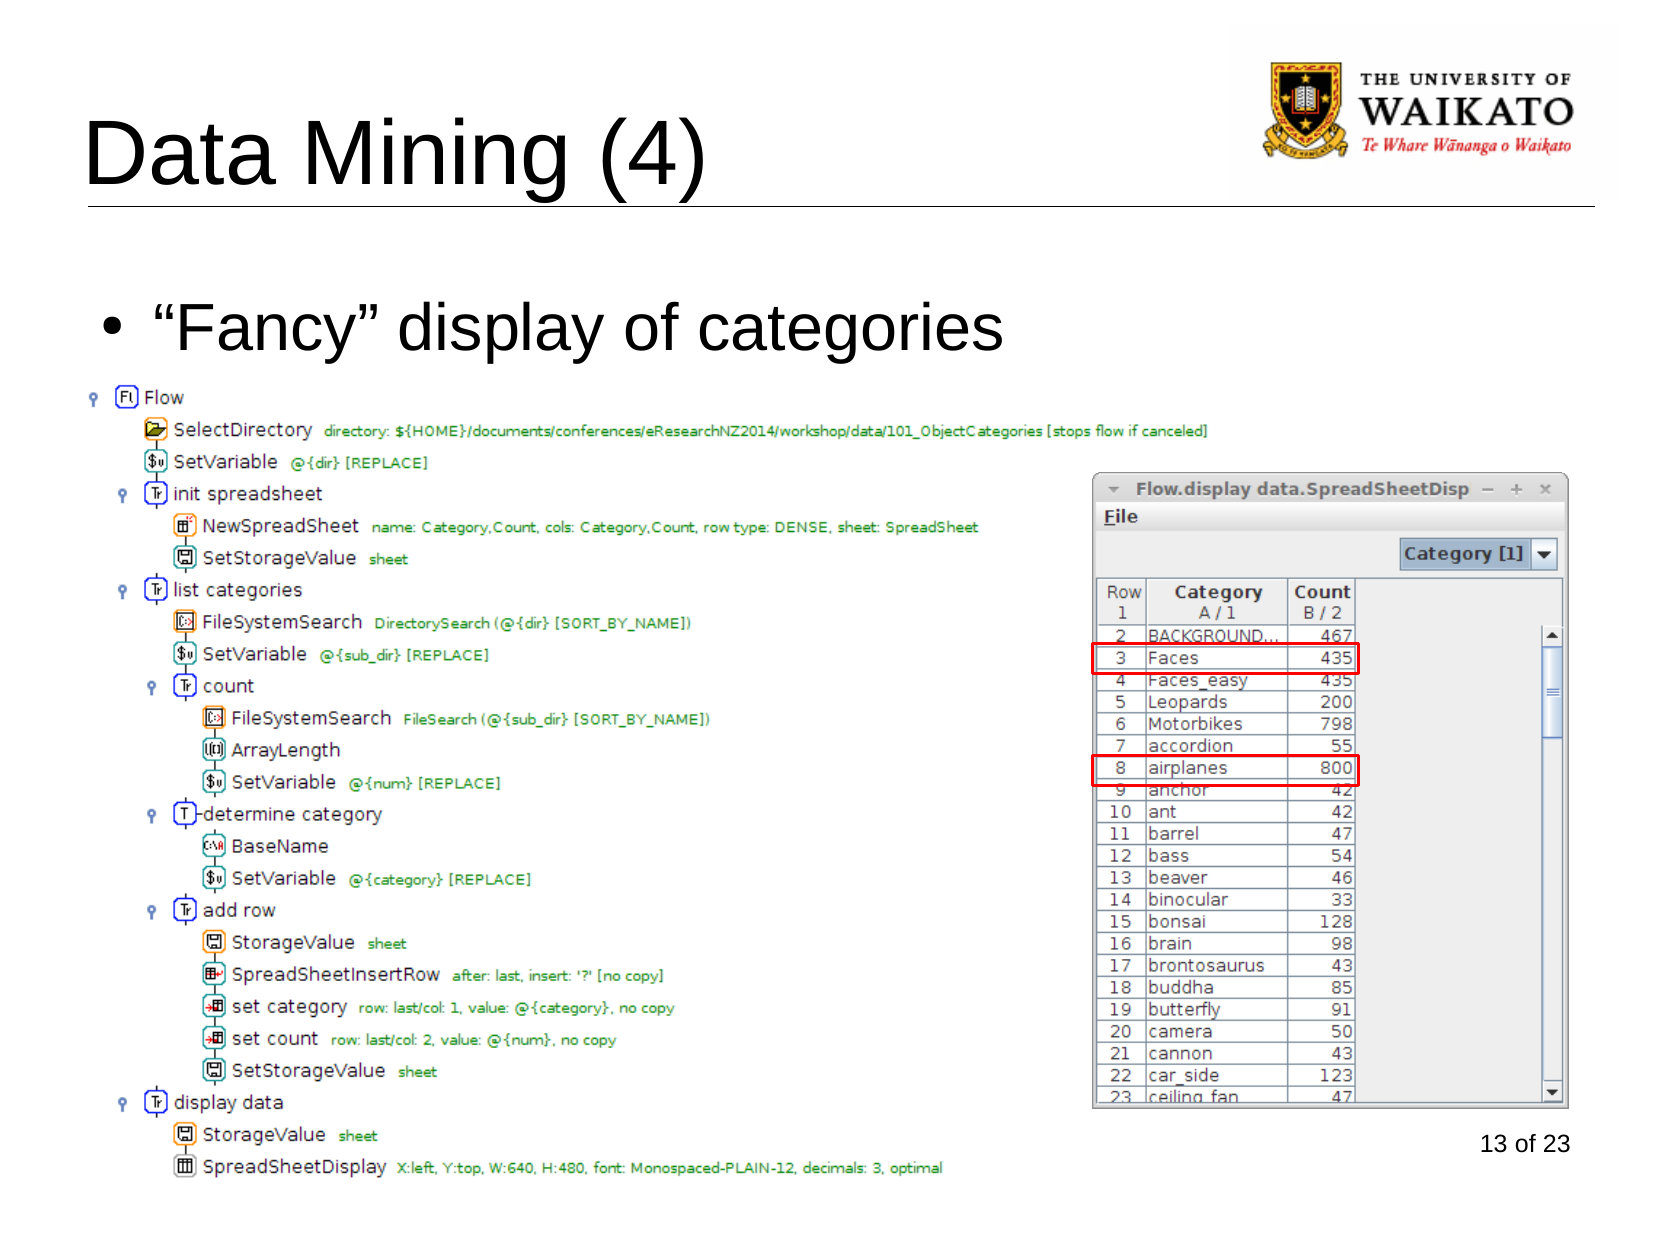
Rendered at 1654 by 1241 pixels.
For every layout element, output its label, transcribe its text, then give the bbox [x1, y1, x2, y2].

picture [1228, 24, 1619, 201]
title Data Mining (4) [82, 49, 1571, 257]
list “Fancy” display of categories [82, 290, 1571, 1010]
picture [82, 381, 1569, 1182]
